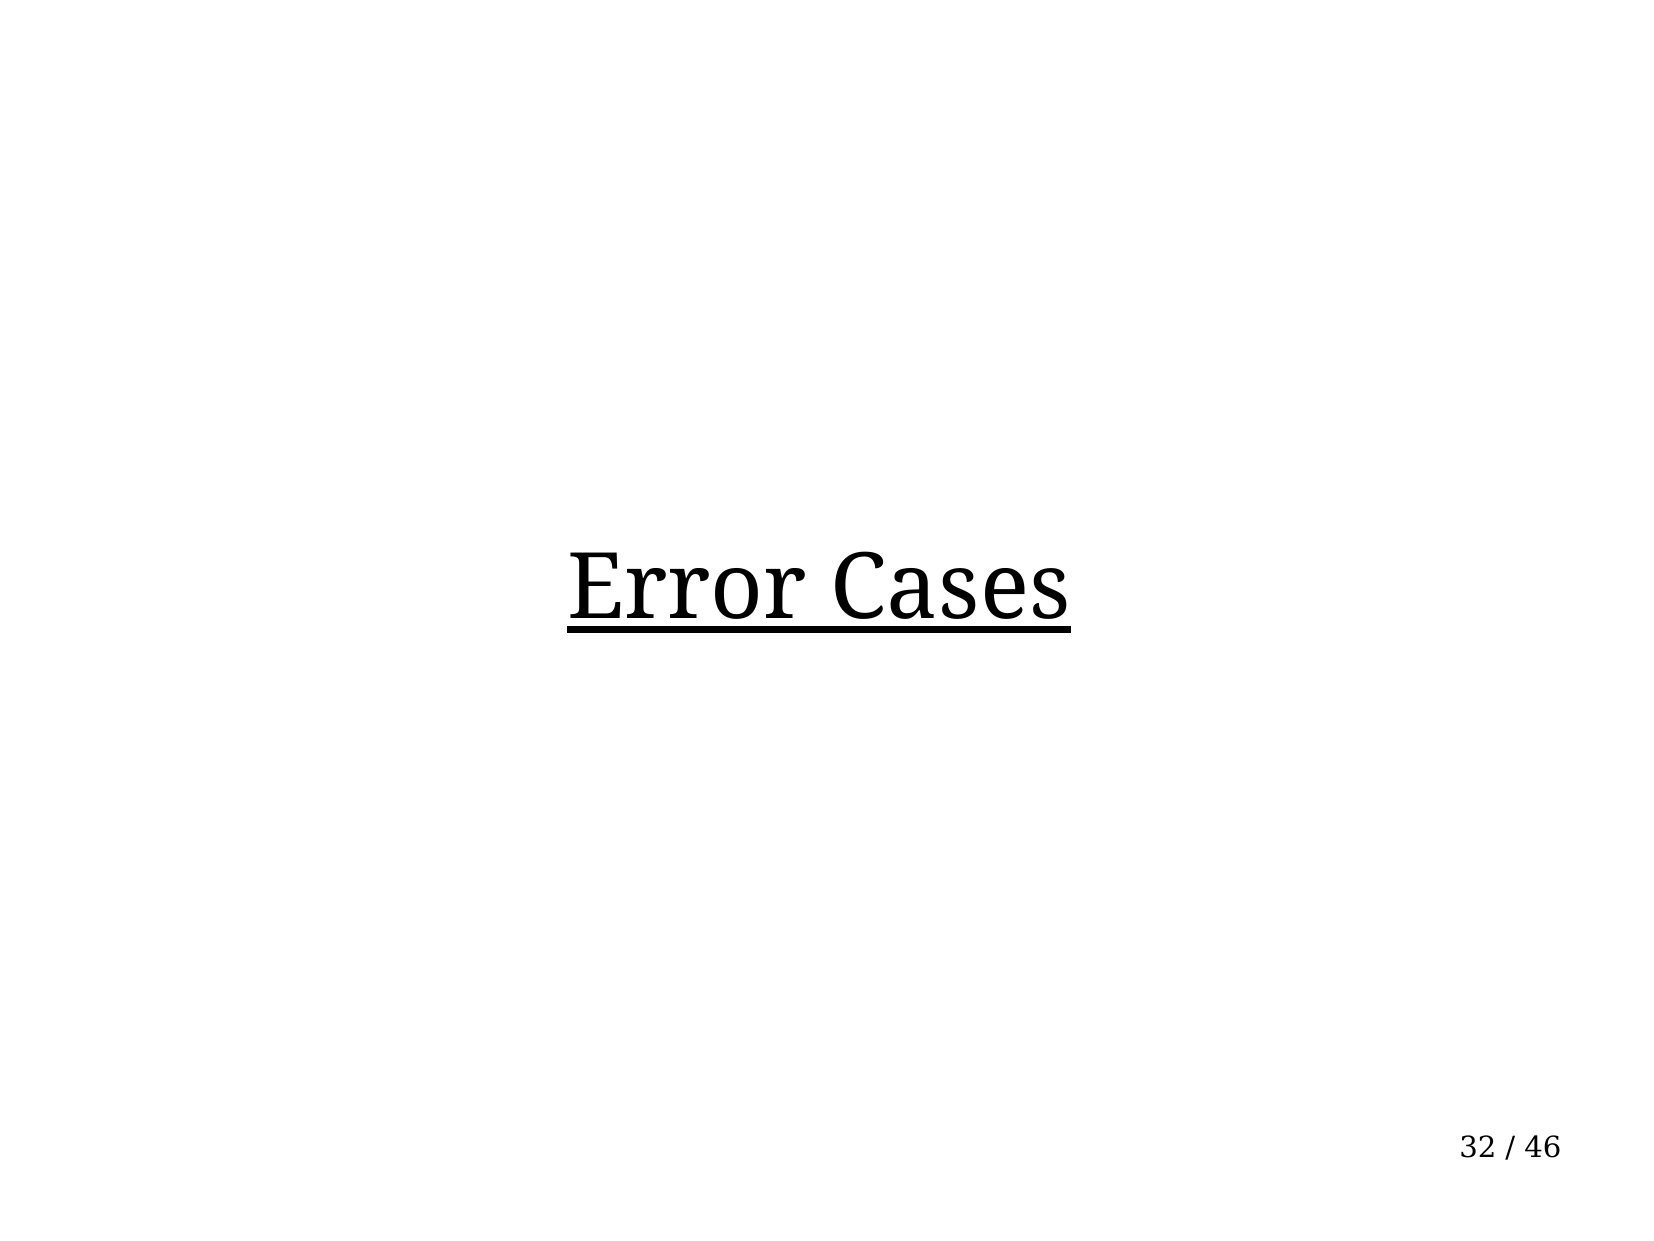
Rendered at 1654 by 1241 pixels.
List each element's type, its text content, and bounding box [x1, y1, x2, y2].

title Error Cases [75, 480, 1564, 688]
